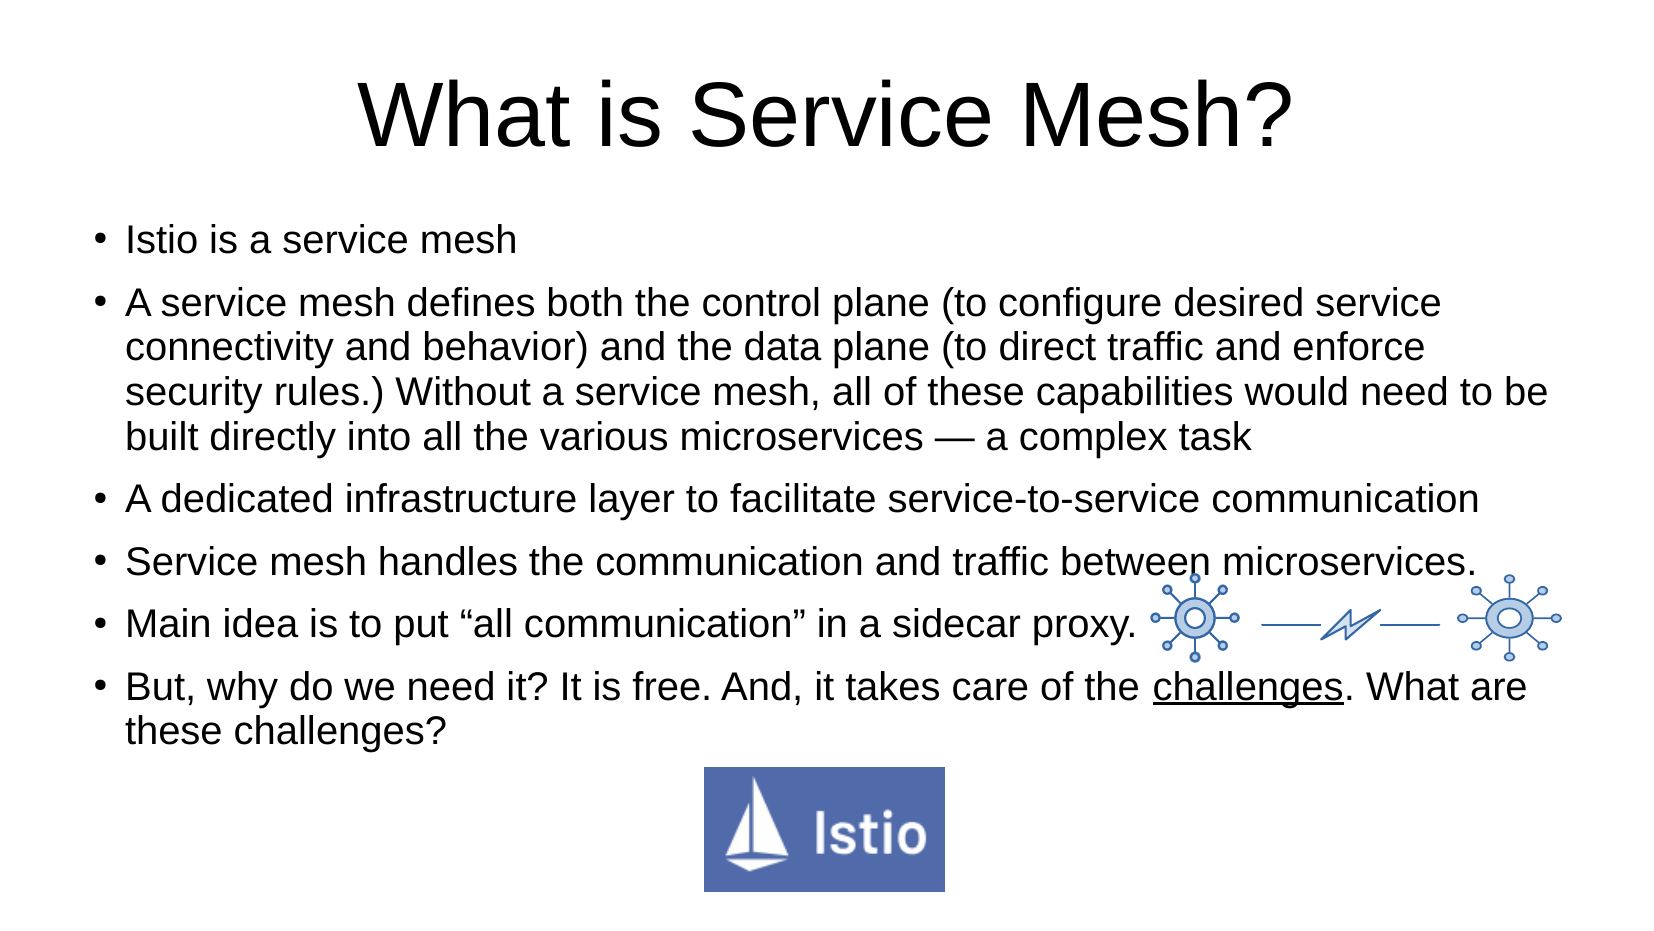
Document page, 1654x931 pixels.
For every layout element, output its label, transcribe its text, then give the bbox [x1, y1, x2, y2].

text_box [1219, 586, 1227, 594]
text_box [1230, 613, 1239, 622]
text_box [1191, 653, 1199, 662]
picture [704, 767, 945, 892]
title What is Service Mesh? [82, 12, 1571, 217]
text_box [1191, 574, 1199, 582]
text_box [1219, 641, 1227, 650]
list Istio is a service mesh A service mesh defines both the control plane (to configure desired service connectivity and behavior) and the data plane (to direct traffic and enforce security rules.) Without a service mesh, all of these capabilities would need to be built directly into all the various microservices — a complex task A dedicated infrastructure layer to facilitate service-to-service communication Service mesh handles the communication and traffic between microservices. Main idea is to put “all communication” in a sidecar proxy. But, why do we need it? It is free. And, it takes care of the challenges. What are these challenges? [82, 217, 1571, 757]
text_box [1321, 609, 1381, 640]
text_box [1175, 598, 1215, 638]
picture [1457, 574, 1562, 662]
text_box [1163, 586, 1172, 594]
text_box [1151, 613, 1160, 622]
text_box [1163, 641, 1172, 650]
